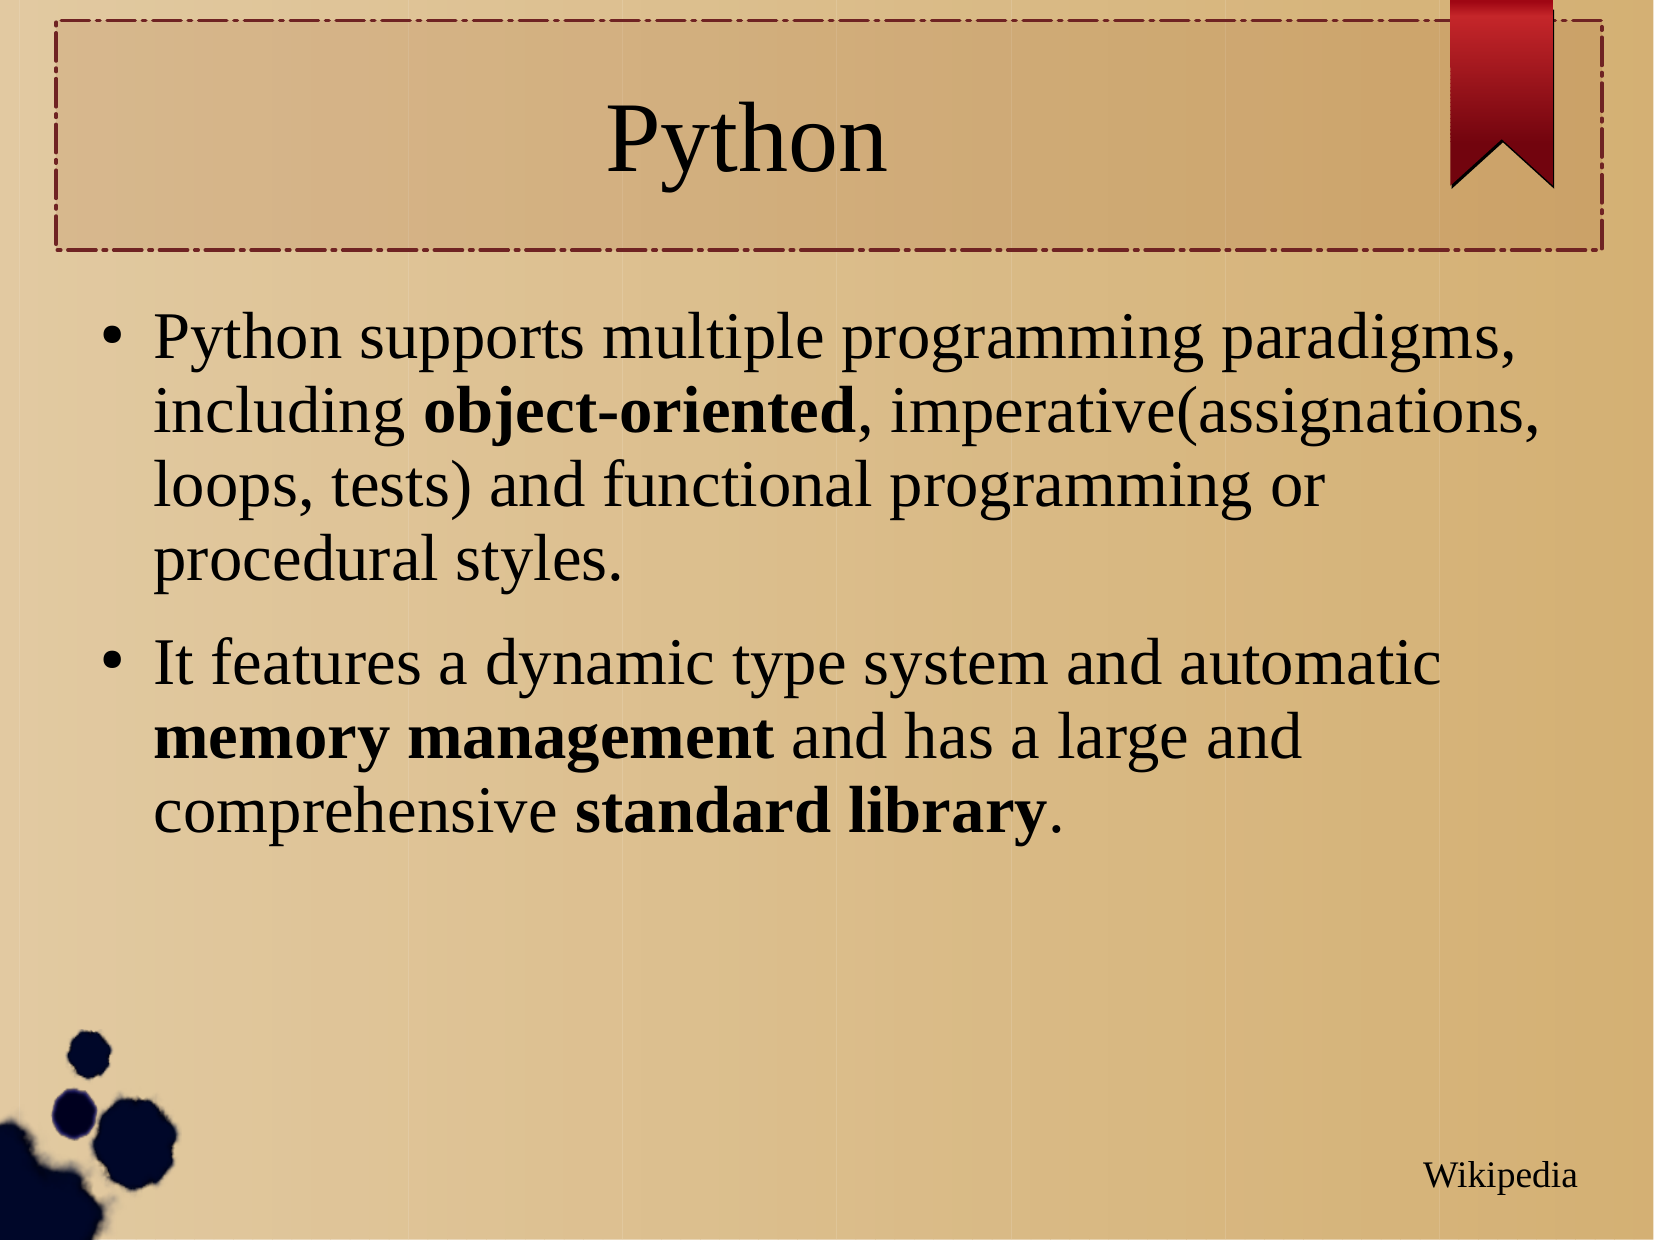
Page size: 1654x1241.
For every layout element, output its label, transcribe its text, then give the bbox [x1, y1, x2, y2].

text_box Wikipedia [1408, 1146, 1593, 1204]
title Python [82, 47, 1412, 229]
list Python supports multiple programming paradigms, including object-oriented, imperative(assignations, loops, tests) and functional programming or procedural styles. It features a dynamic type system and automatic memory management and has a large and comprehensive standard library. [82, 299, 1571, 1019]
